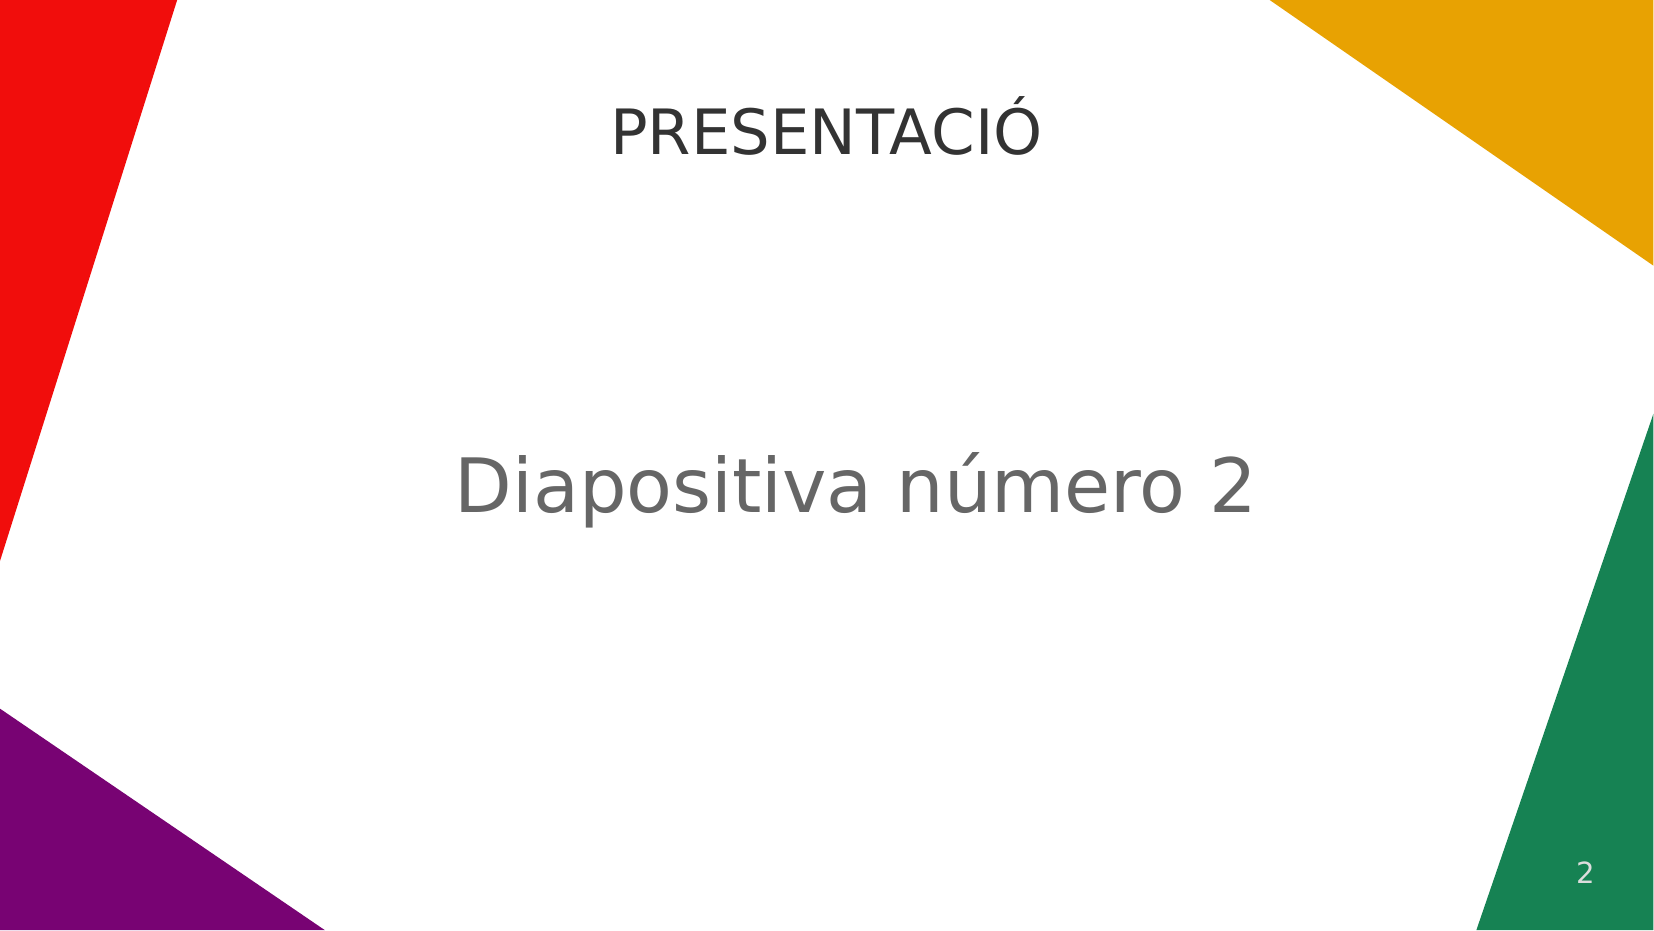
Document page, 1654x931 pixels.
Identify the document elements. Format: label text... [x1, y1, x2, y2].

title PRESENTACIÓ [118, 59, 1536, 207]
list Diapositiva número 2 [383, 442, 1300, 739]
